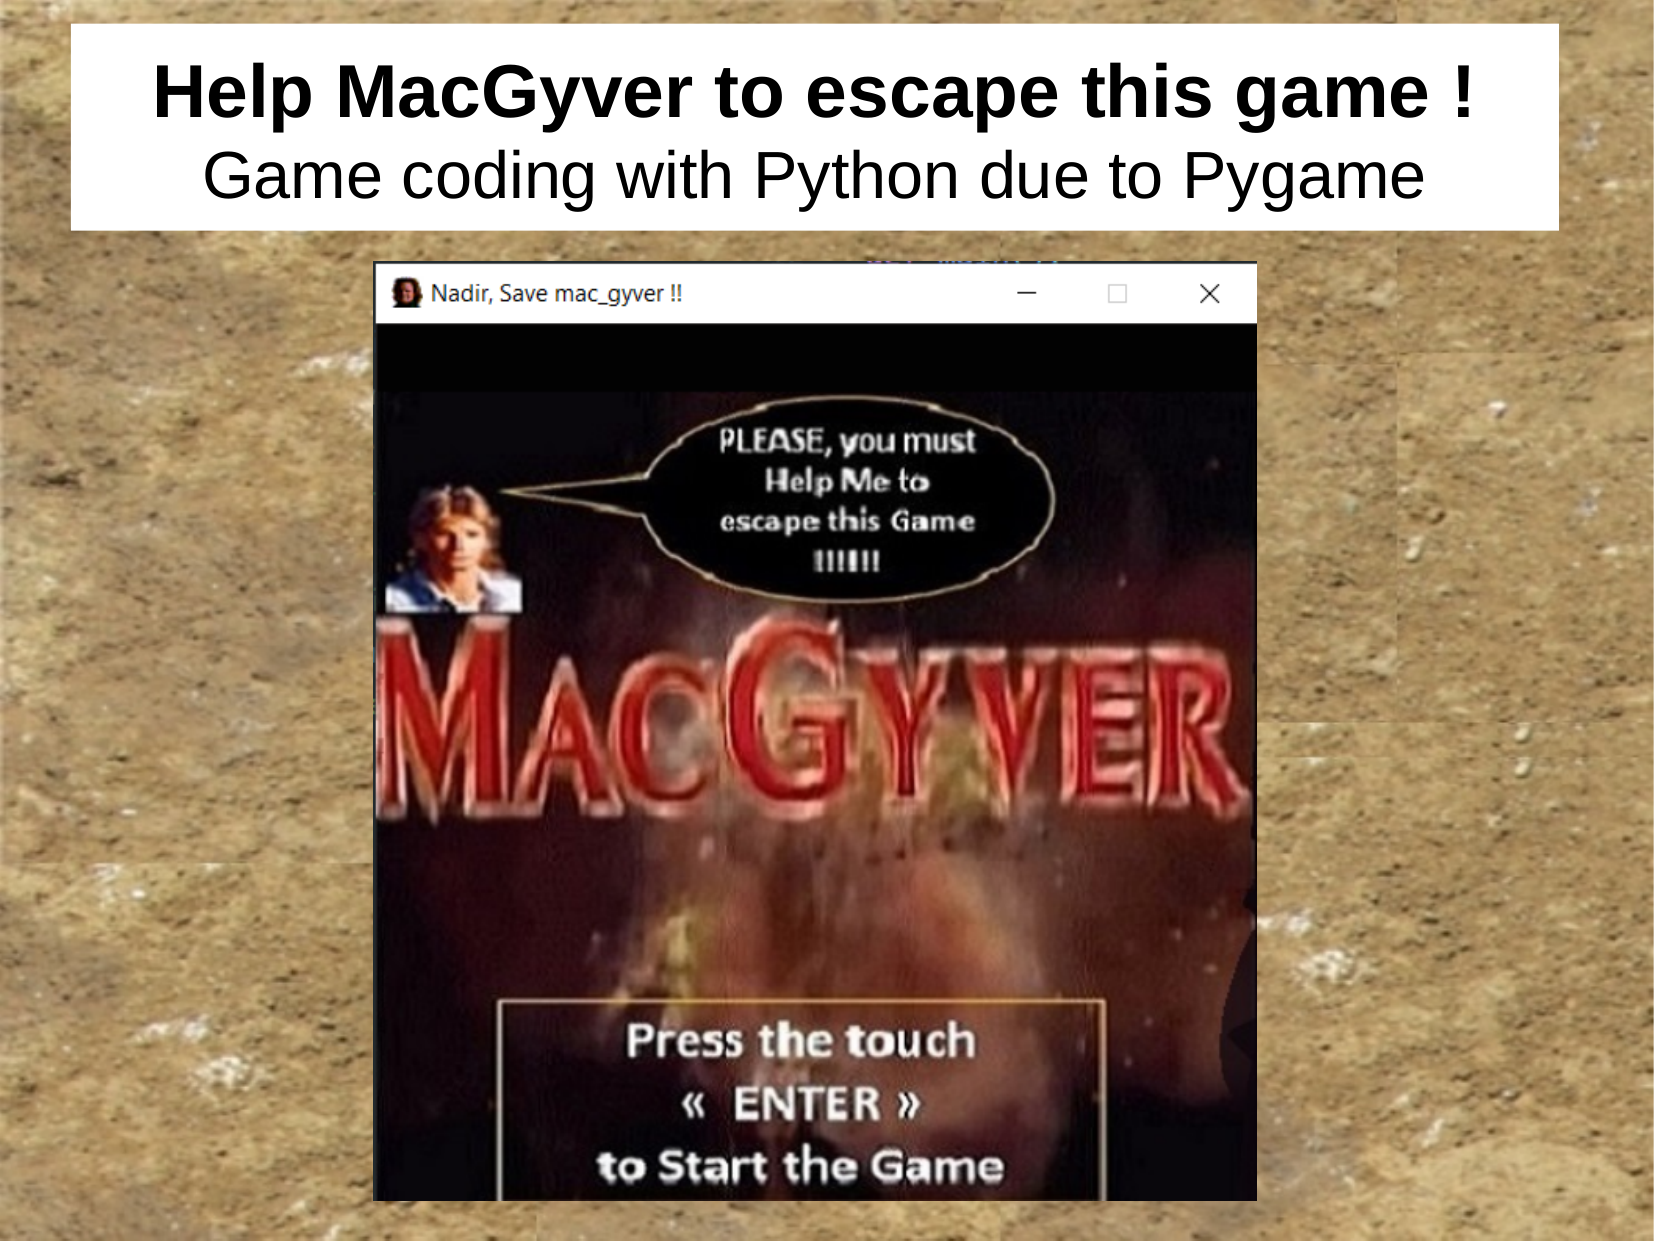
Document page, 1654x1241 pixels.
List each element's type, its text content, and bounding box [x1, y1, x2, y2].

picture [0, 0, 1654, 1241]
title Help MacGyver to escape this game ! Game coding with Python due to Pygame [70, 23, 1559, 231]
